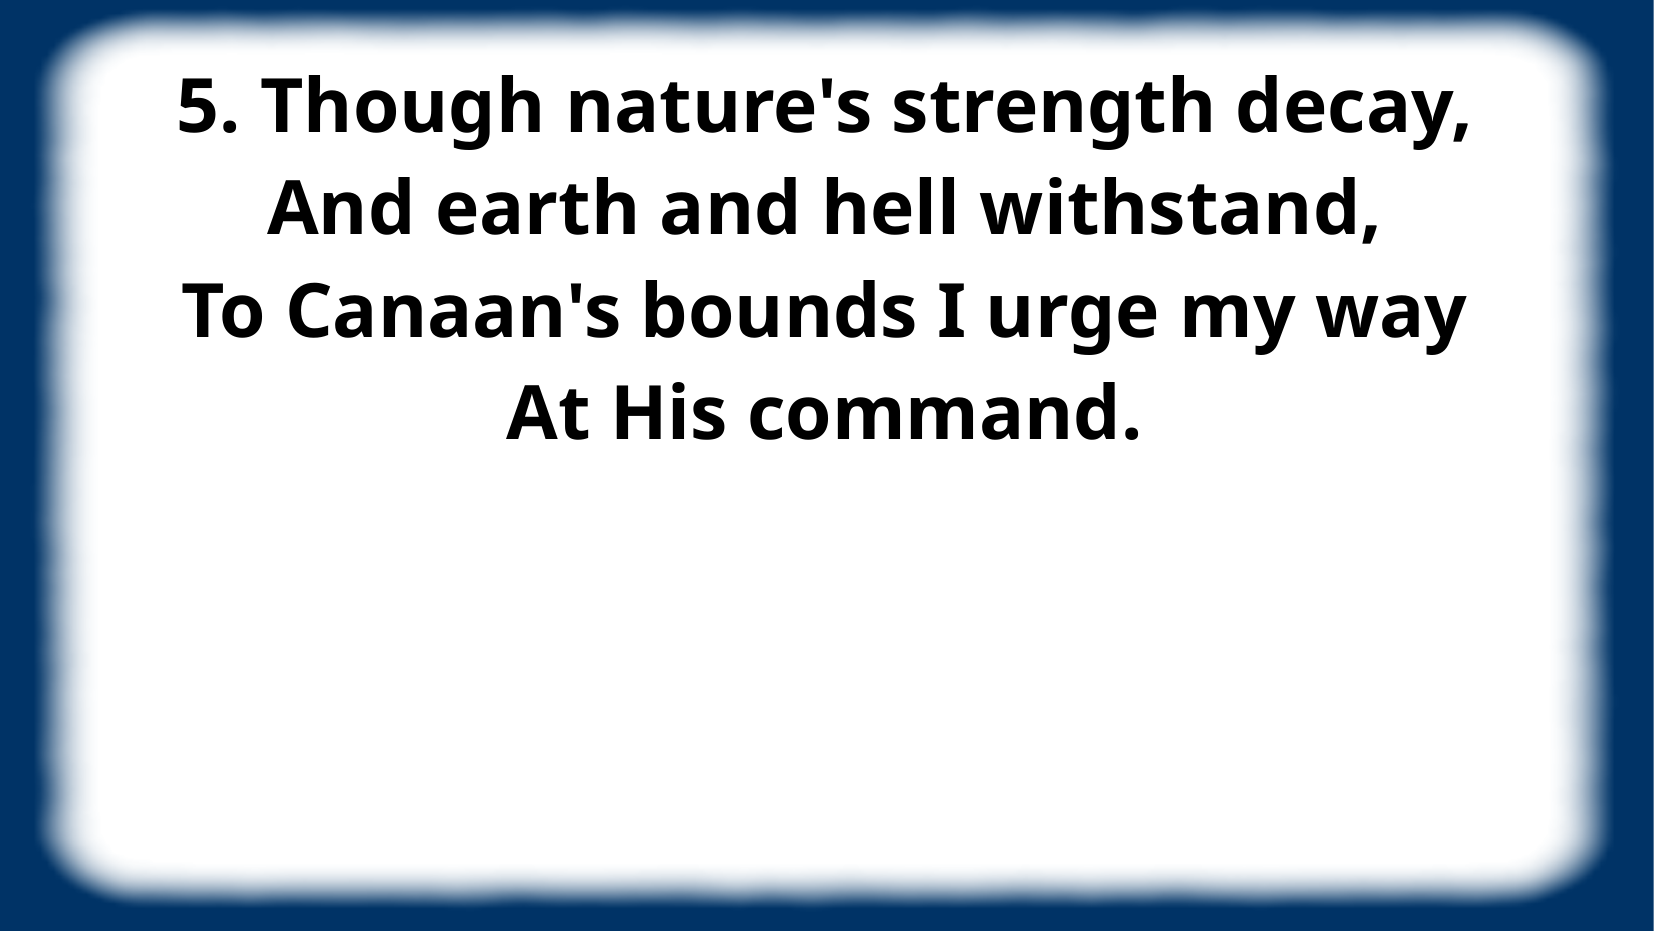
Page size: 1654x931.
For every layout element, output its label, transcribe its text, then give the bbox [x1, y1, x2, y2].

text_box 5. Though nature's strength decay, And earth and hell withstand, To Canaan's bounds I urge my way At His command. [105, 45, 1546, 460]
picture [0, 0, 1654, 931]
